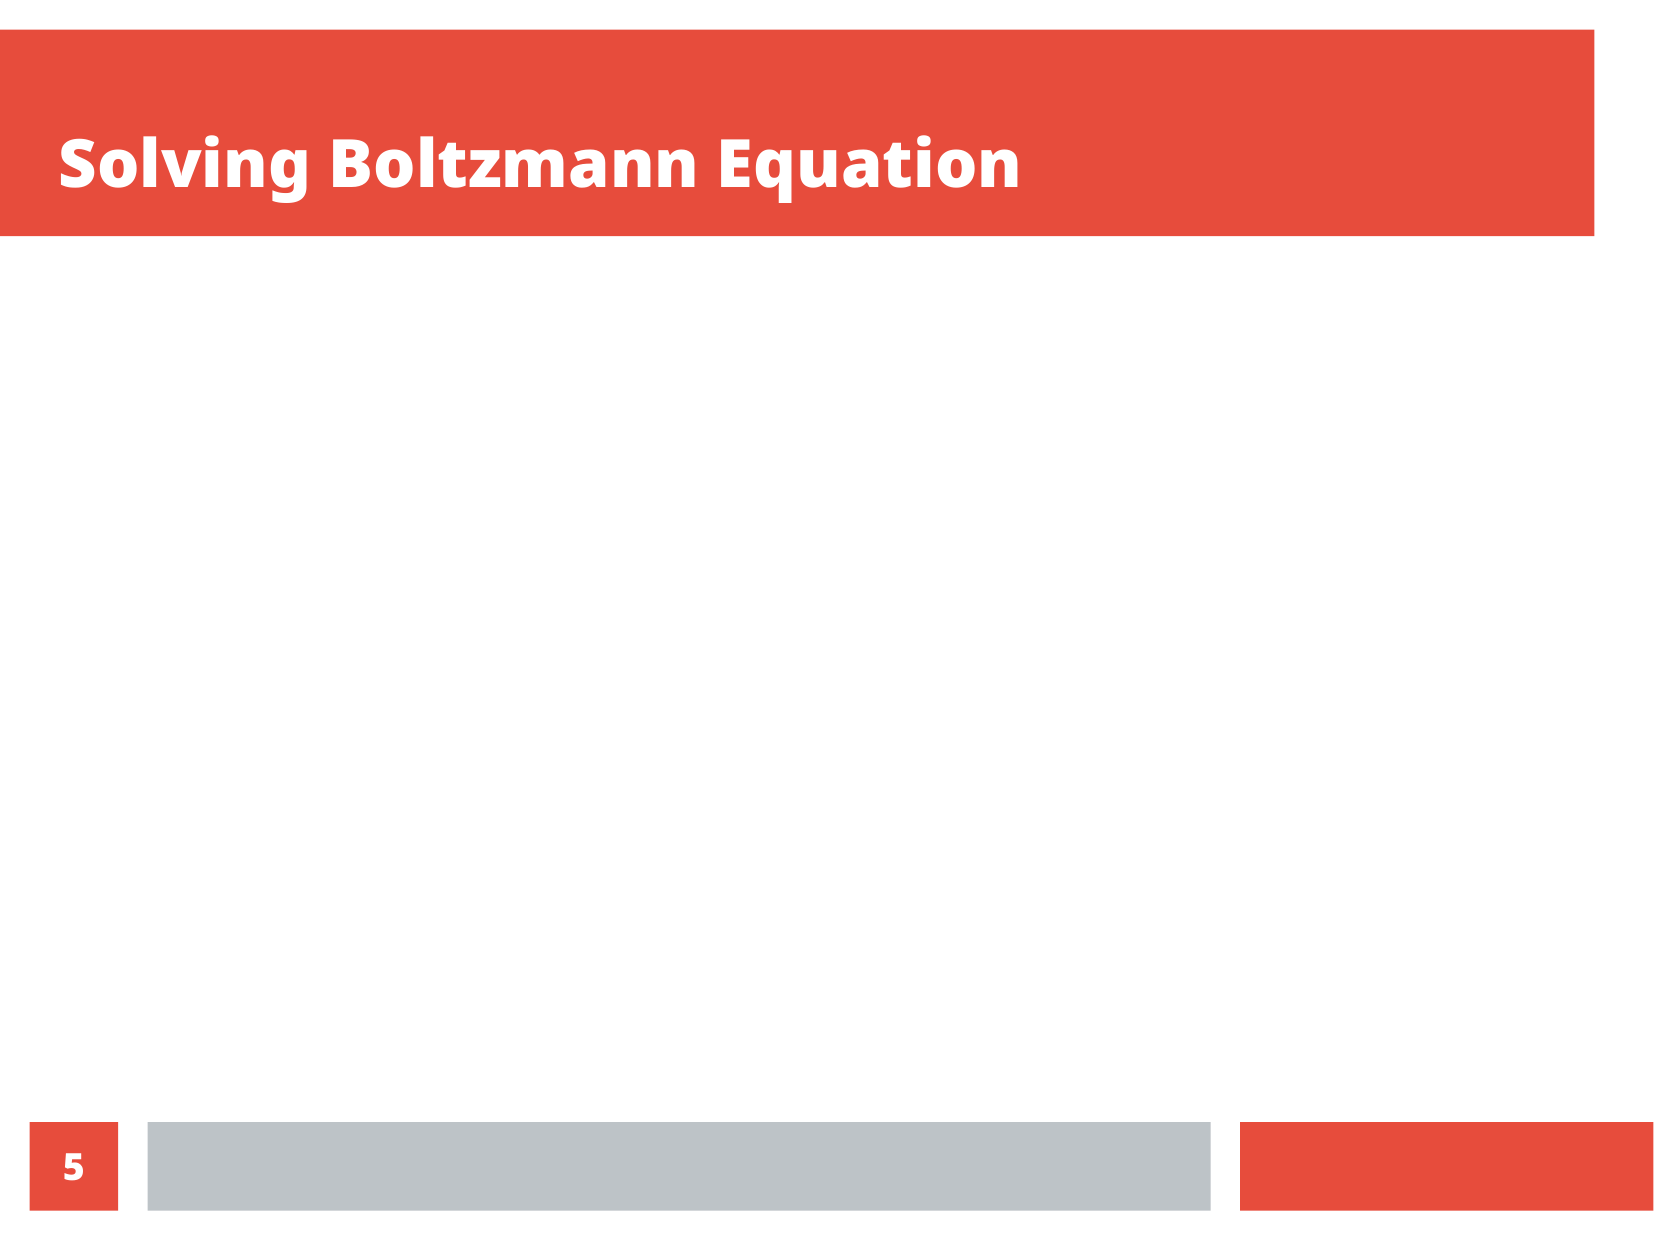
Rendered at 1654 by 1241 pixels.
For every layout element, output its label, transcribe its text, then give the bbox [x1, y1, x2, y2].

title Solving Boltzmann Equation [59, 59, 1595, 207]
